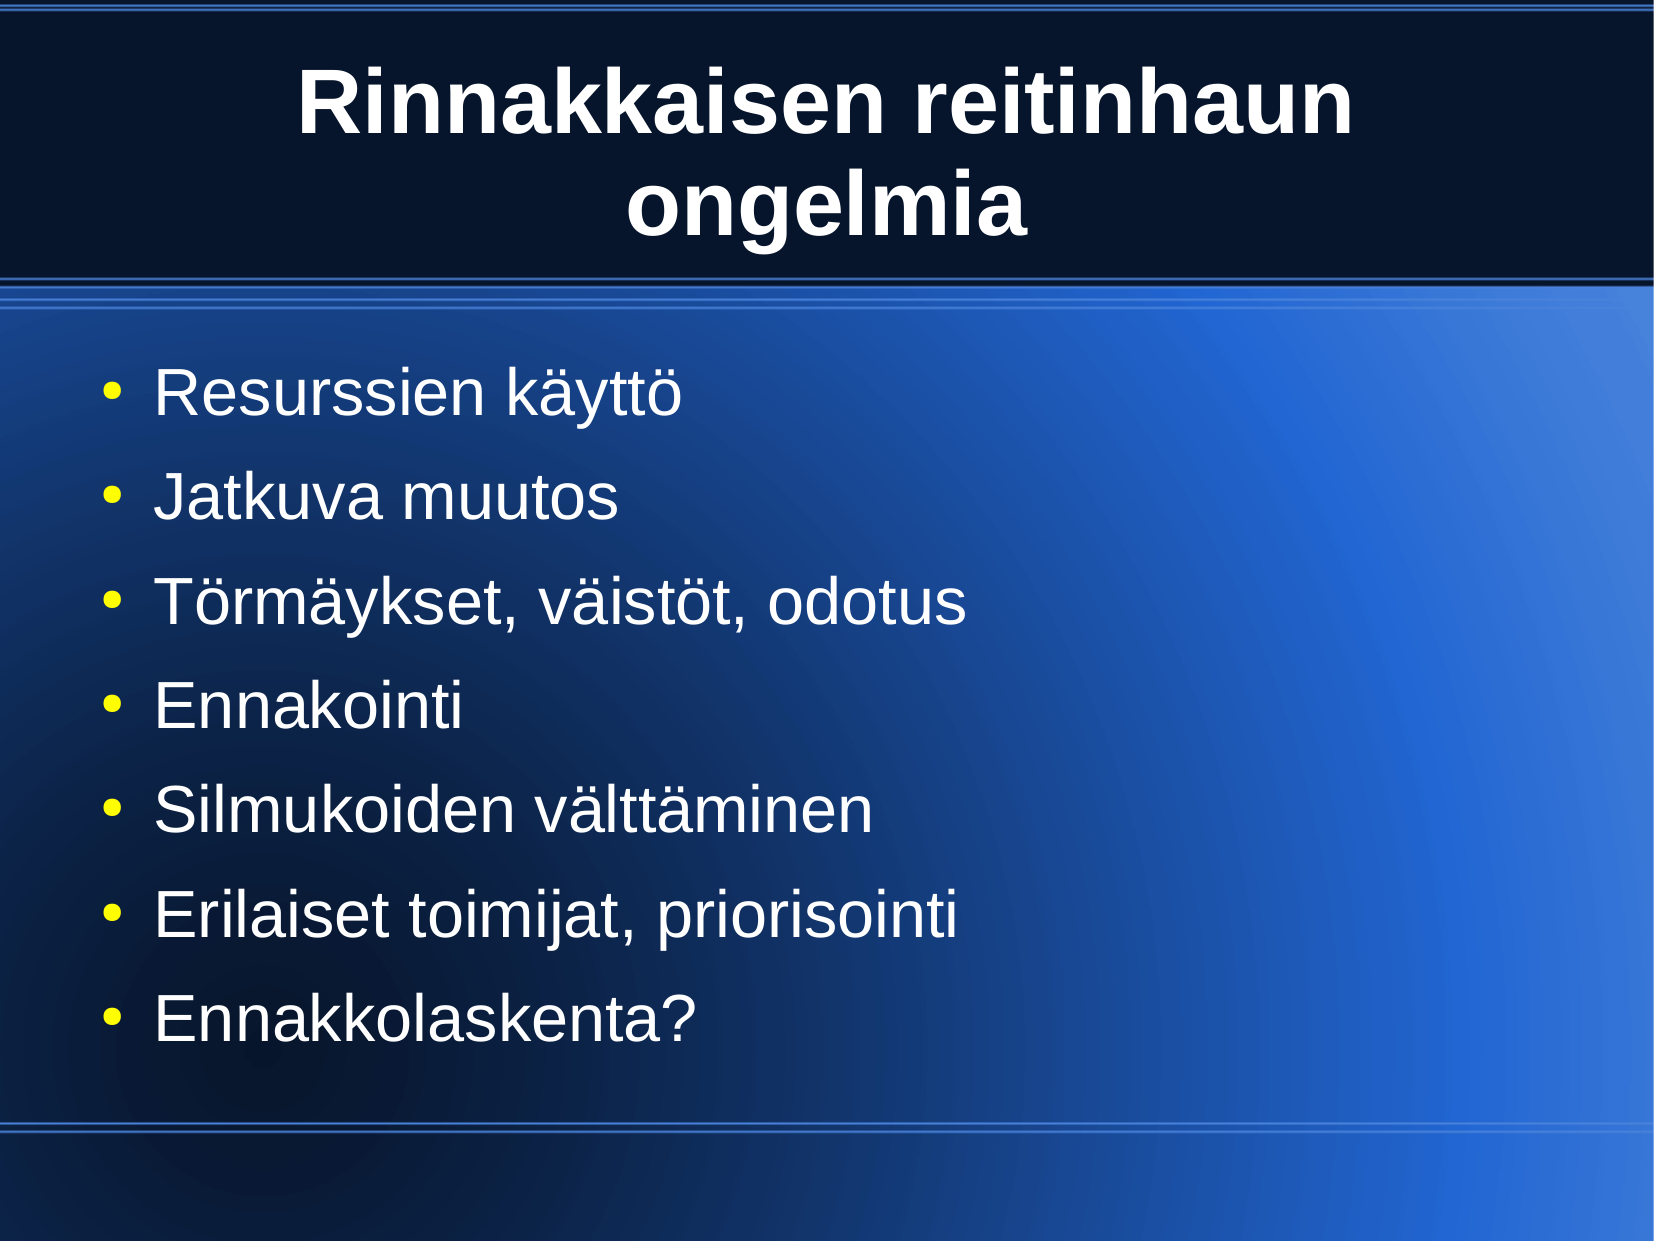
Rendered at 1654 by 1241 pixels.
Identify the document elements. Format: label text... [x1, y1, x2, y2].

list Resurssien käyttö Jatkuva muutos Törmäykset, väistöt, odotus Ennakointi Silmukoiden välttäminen Erilaiset toimijat, priorisointi Ennakkolaskenta? [82, 355, 1571, 1058]
title Rinnakkaisen reitinhaun ongelmia [82, 49, 1571, 257]
picture [0, 0, 1654, 1241]
